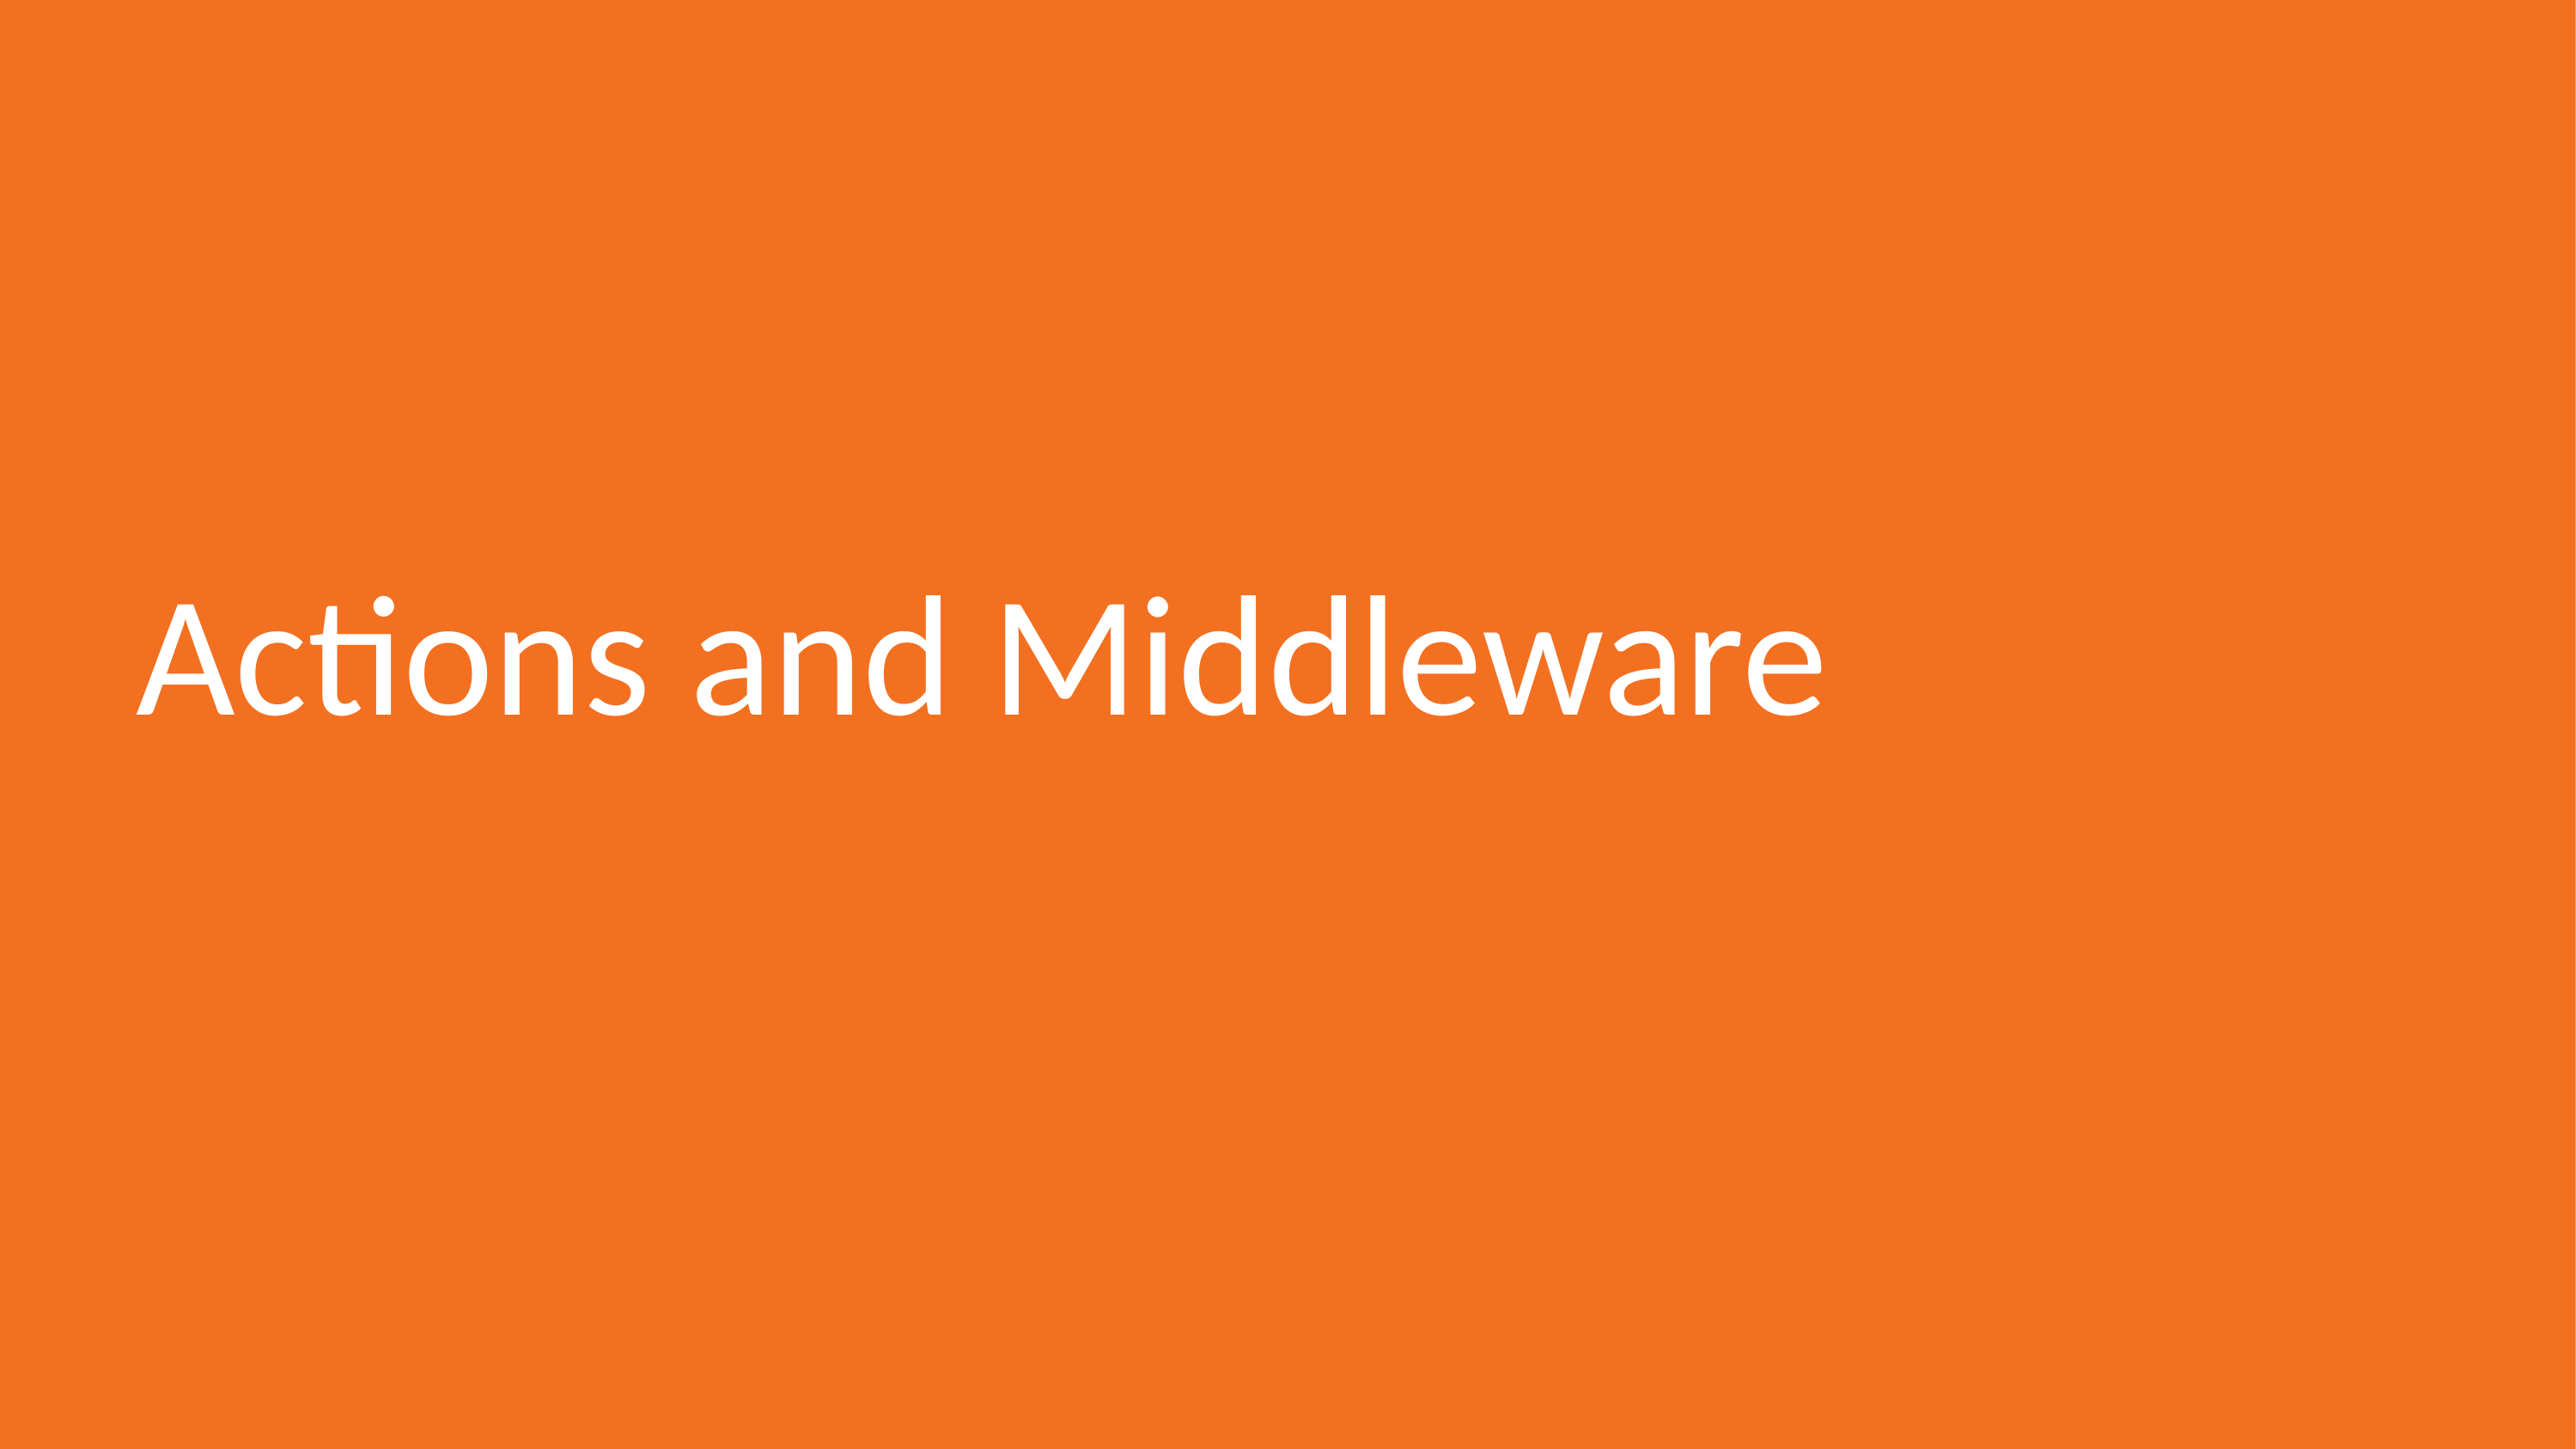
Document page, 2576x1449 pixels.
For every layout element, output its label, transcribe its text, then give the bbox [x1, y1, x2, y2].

title Actions and Middleware [110, 512, 2427, 776]
